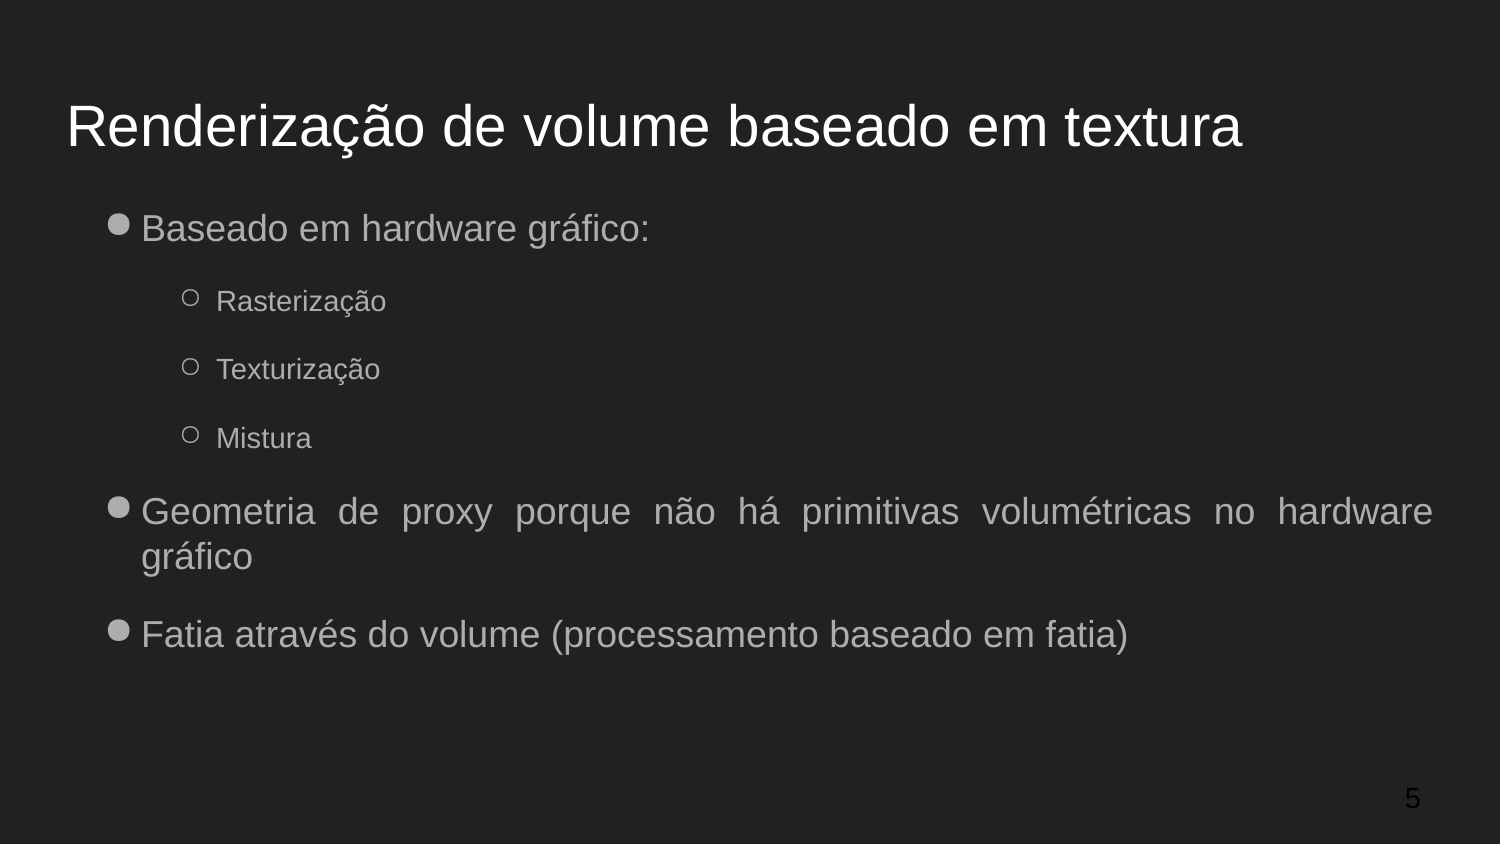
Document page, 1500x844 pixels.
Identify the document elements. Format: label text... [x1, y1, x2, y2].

title Renderização de volume baseado em textura [51, 72, 1449, 167]
slide_number <number> [1389, 764, 1480, 830]
list Baseado em hardware gráfico: Rasterização Texturização Mistura Geometria de proxy porque não há primitivas volumétricas no hardware gráfico Fatia através do volume (processamento baseado em fatia) [51, 189, 1449, 750]
